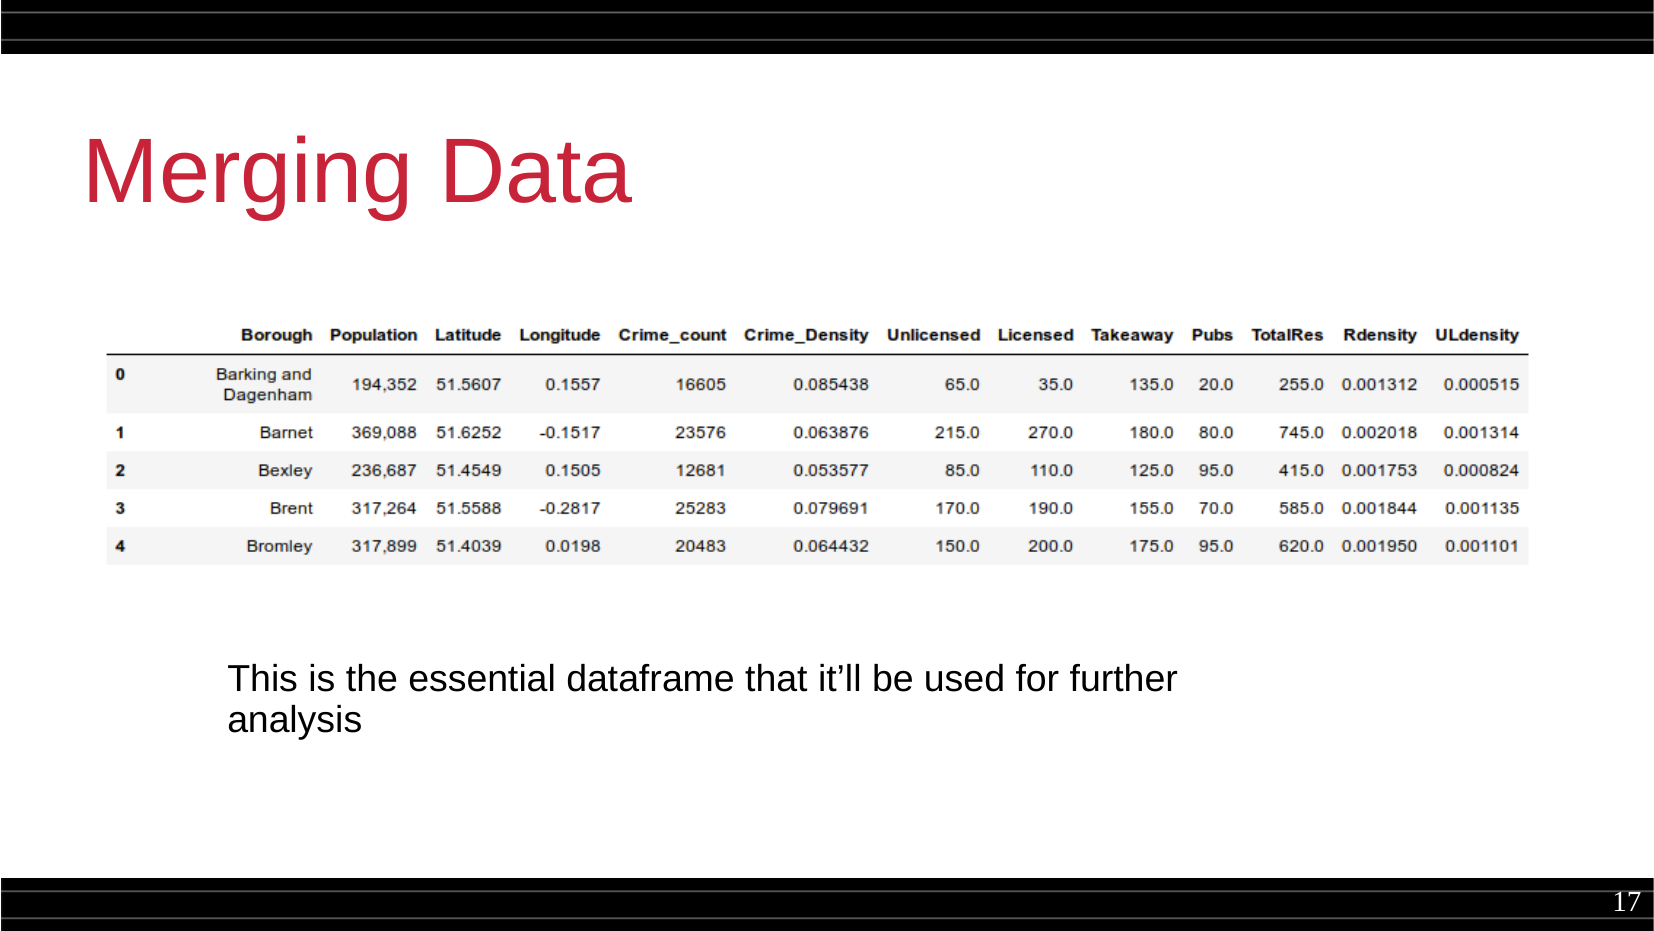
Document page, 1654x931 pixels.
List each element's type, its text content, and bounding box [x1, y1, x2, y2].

picture [1, 0, 1654, 54]
picture [94, 307, 1554, 567]
text_box This is the essential dataframe that it’ll be used for further analysis [212, 649, 1323, 749]
title Merging Data [82, 92, 1571, 249]
picture [1, 878, 1654, 931]
